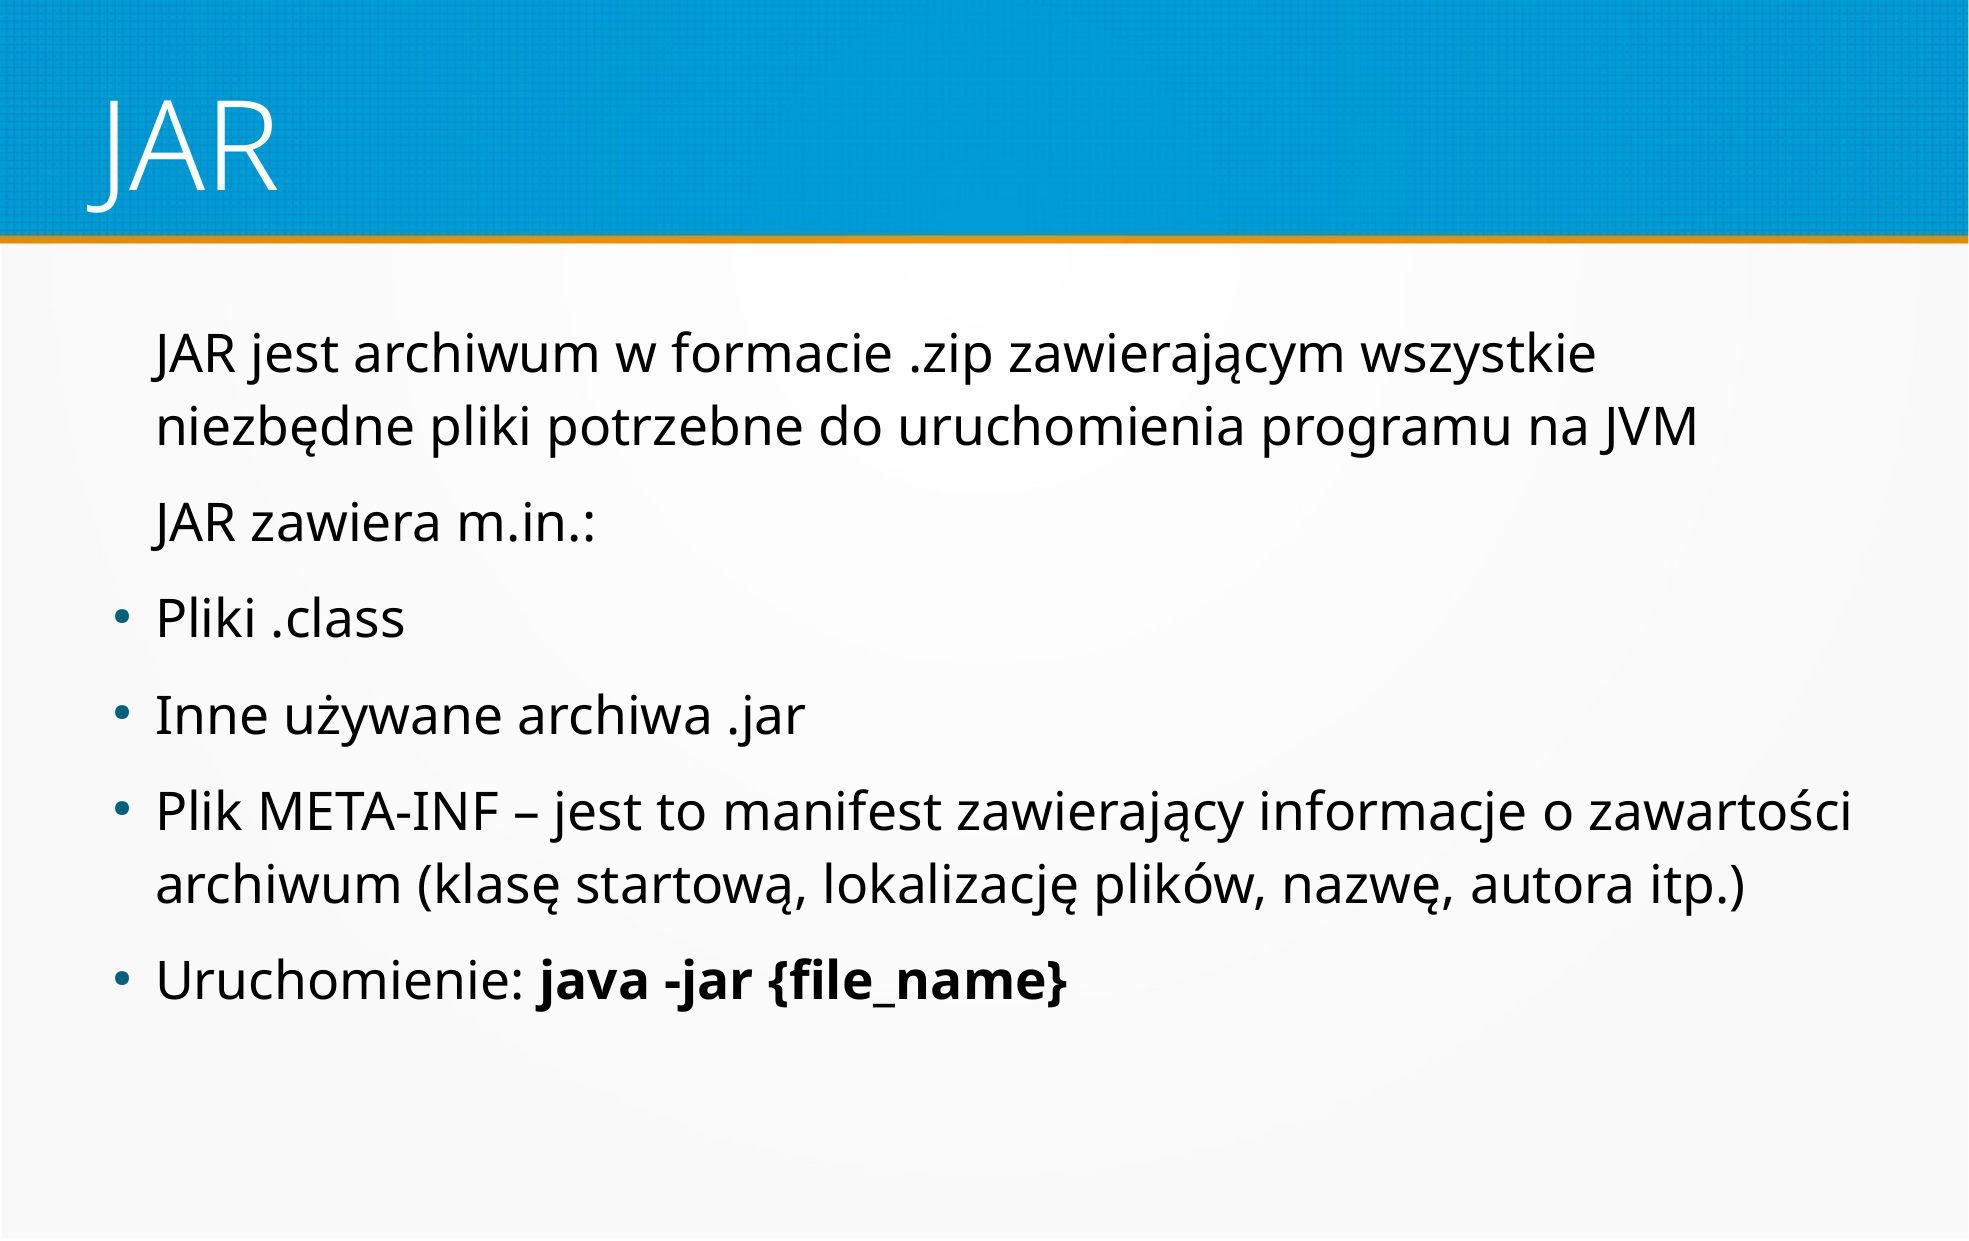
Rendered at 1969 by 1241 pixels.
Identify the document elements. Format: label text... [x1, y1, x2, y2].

picture [0, 233, 1969, 1241]
title JAR [98, 19, 1870, 227]
list JAR jest archiwum w formacie .zip zawierającym wszystkie niezbędne pliki potrzebne do uruchomienia programu na JVM JAR zawiera m.in.: Pliki .class Inne używane archiwa .jar Plik META-INF – jest to manifest zawierający informacje o zawartości archiwum (klasę startową, lokalizację plików, nazwę, autora itp.) Uruchomienie: java -jar {file_name} [98, 315, 1861, 1081]
